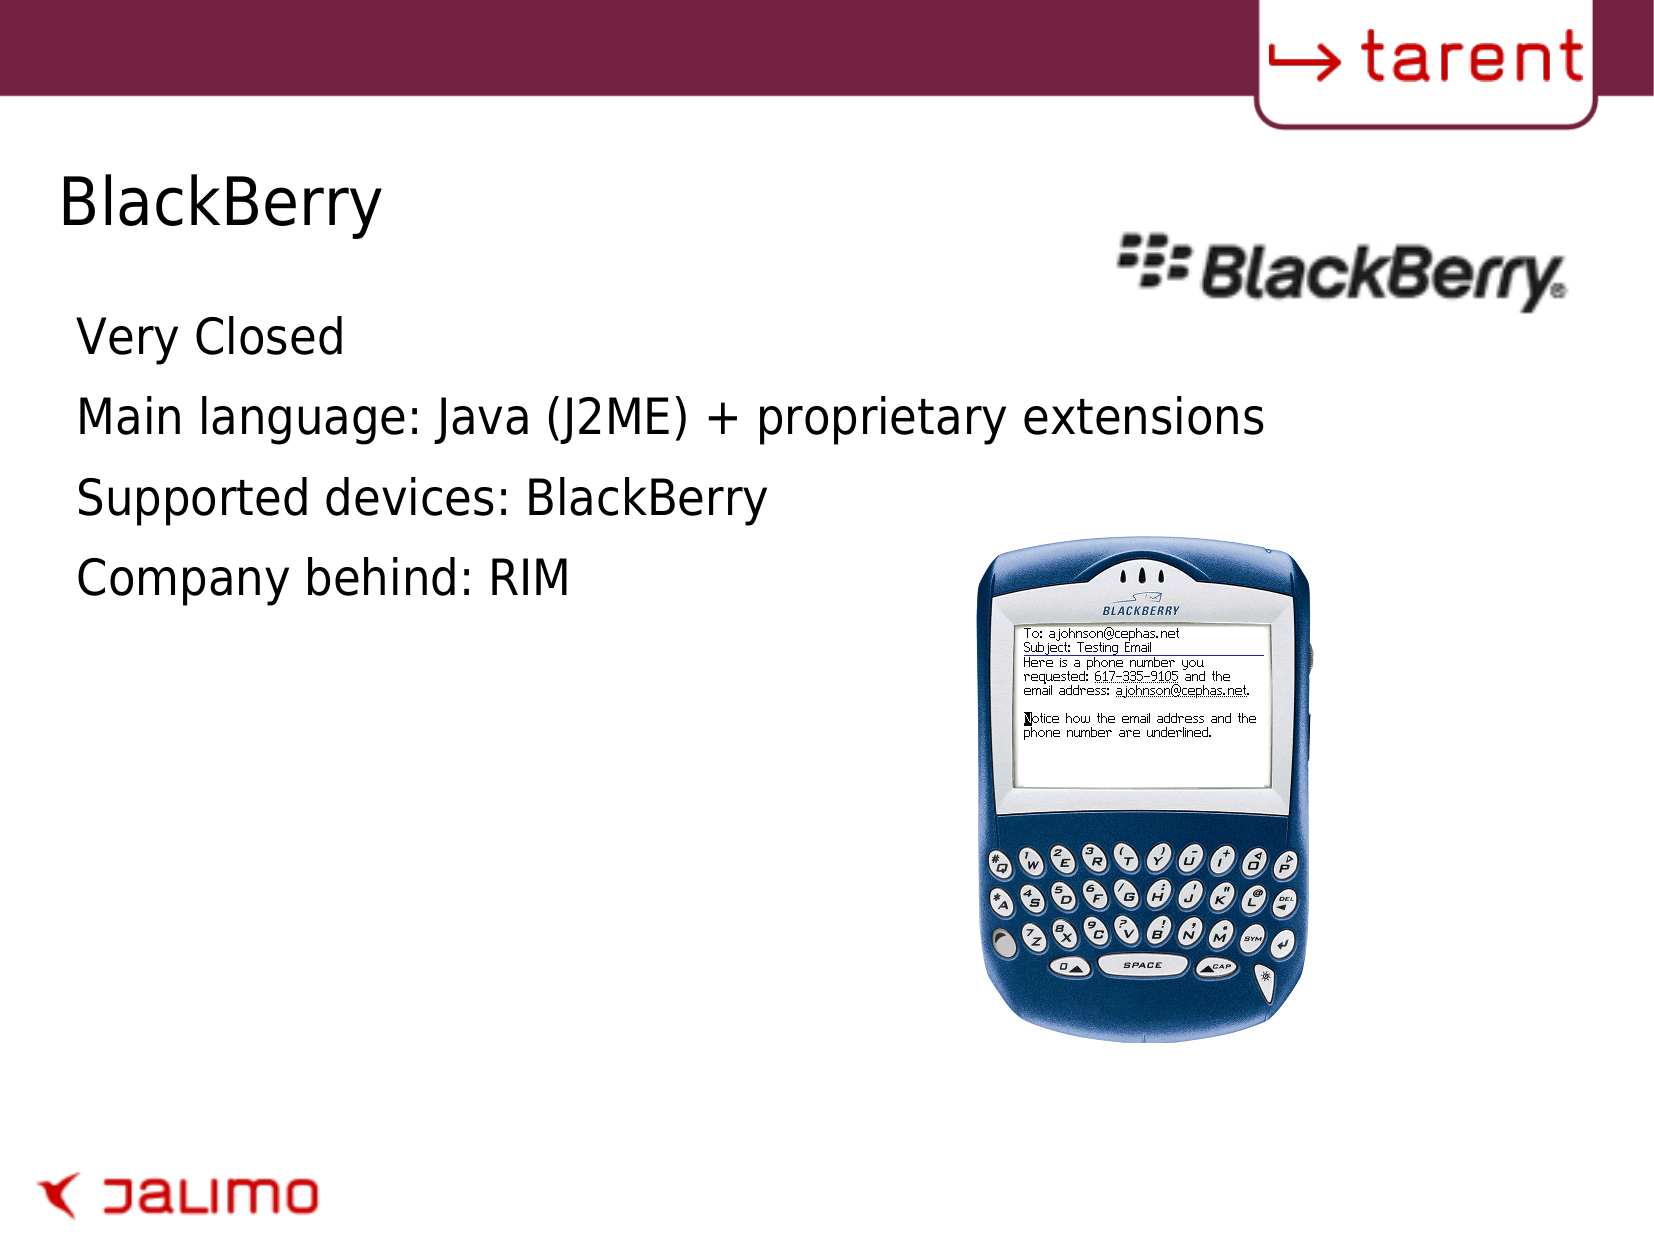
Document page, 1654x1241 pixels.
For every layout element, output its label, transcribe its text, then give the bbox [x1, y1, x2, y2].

title BlackBerry [59, 162, 1625, 241]
picture [1109, 215, 1590, 323]
picture [0, 0, 1654, 146]
picture [32, 1171, 324, 1222]
picture [953, 534, 1333, 1054]
list Very Closed Main language: Java (J2ME) + proprietary extensions Supported devices: BlackBerry Company behind: RIM [59, 307, 1606, 608]
